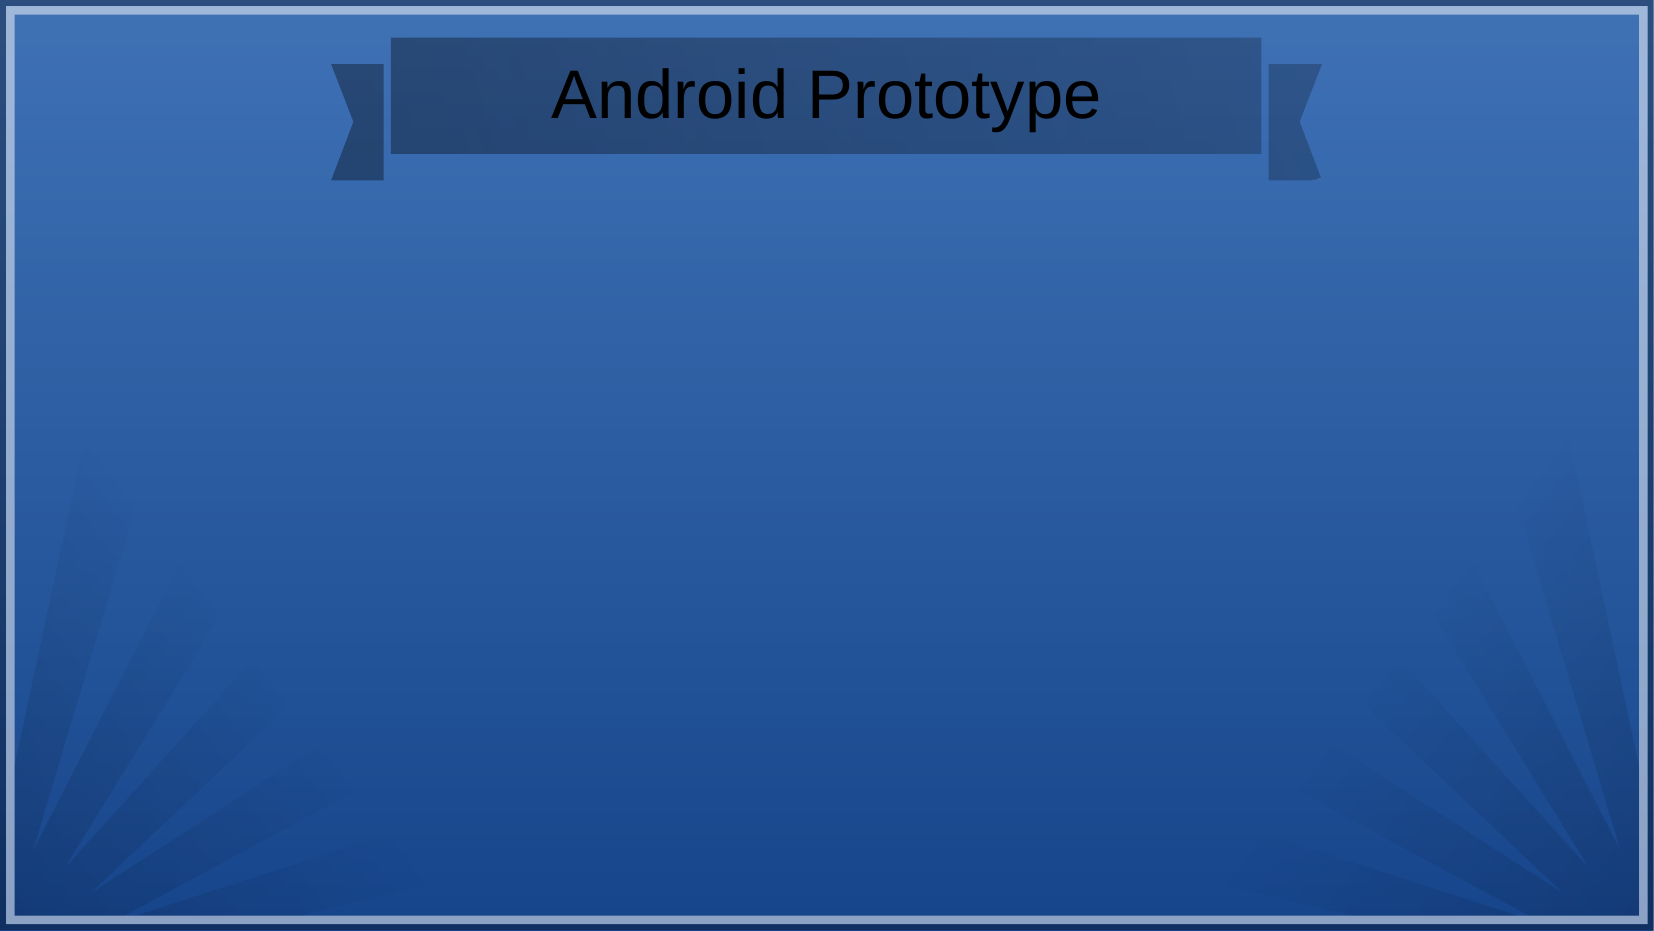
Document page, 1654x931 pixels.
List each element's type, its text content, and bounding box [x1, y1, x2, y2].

title Android Prototype [389, 35, 1264, 154]
